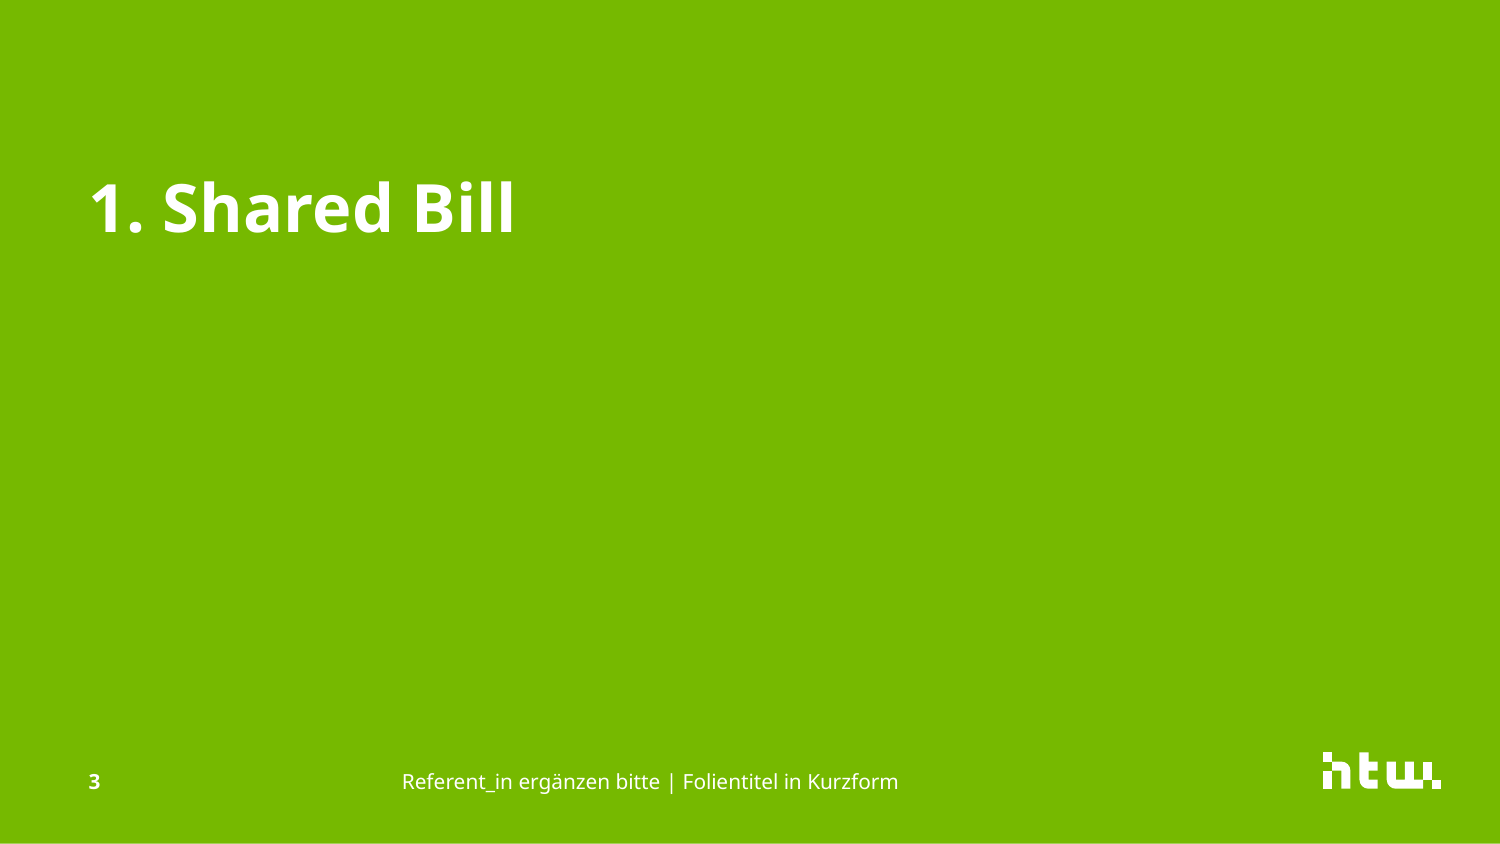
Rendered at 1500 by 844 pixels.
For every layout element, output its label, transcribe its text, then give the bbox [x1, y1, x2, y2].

title 1. Shared Bill [88, 165, 1078, 381]
footer Referent_in ergänzen bitte | Folientitel in Kurzform [401, 768, 1078, 799]
slide_number <Foliennummer> [88, 768, 373, 799]
